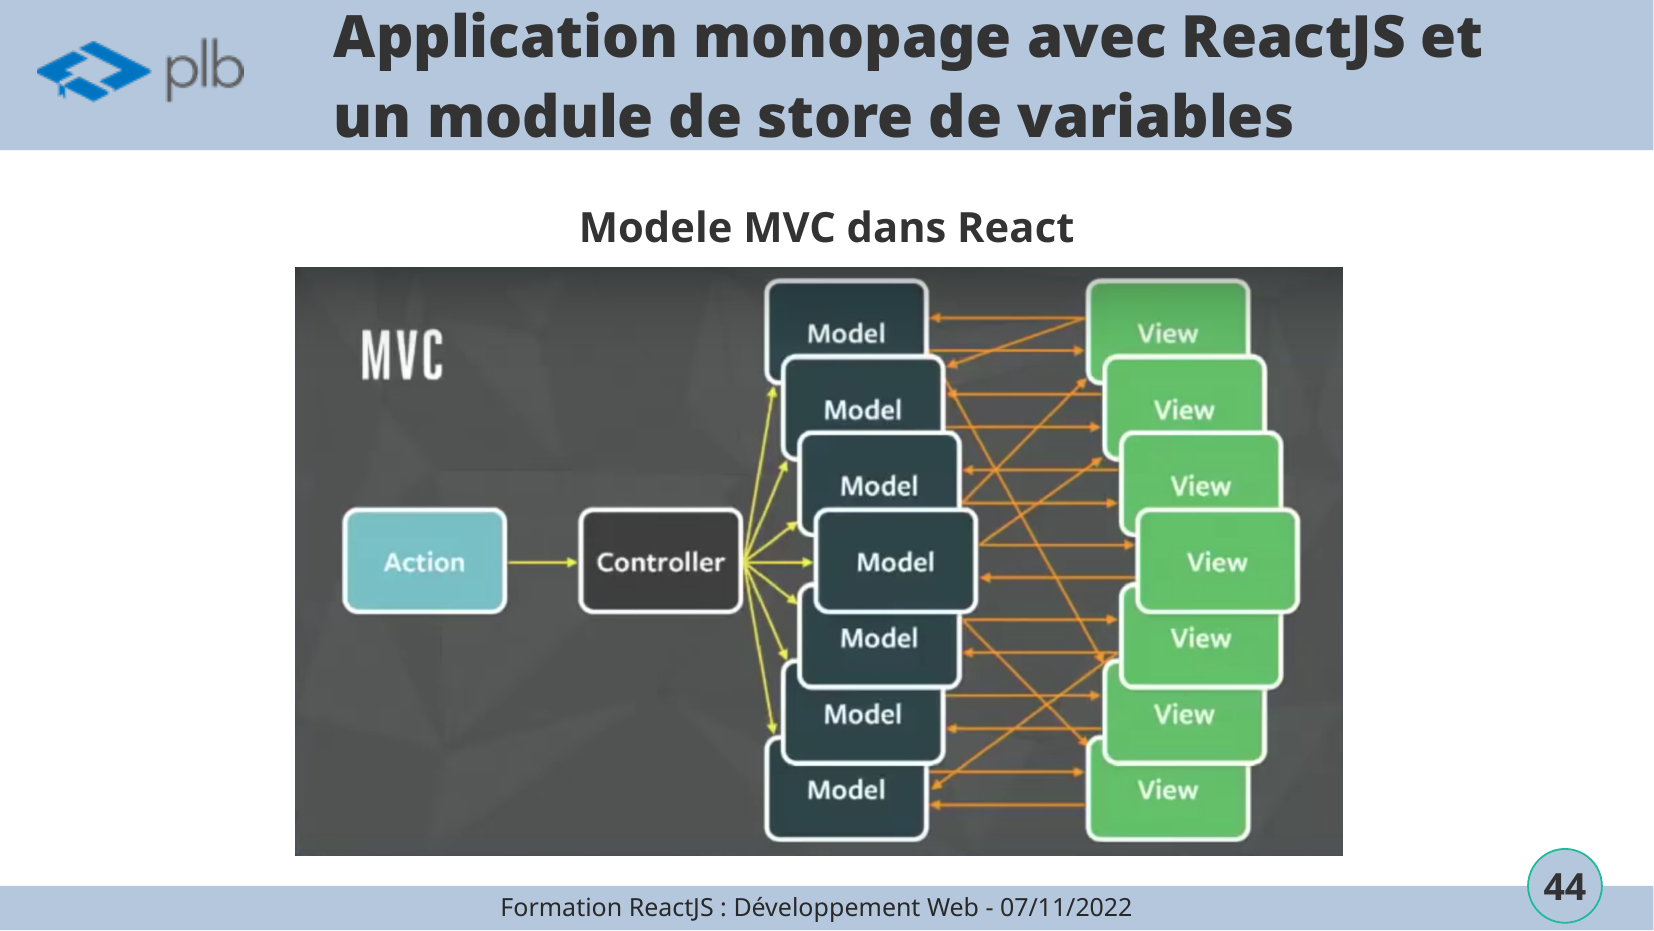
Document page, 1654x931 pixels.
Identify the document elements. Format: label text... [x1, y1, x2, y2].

title Application monopage avec ReactJS et un module de store de variables [333, 0, 1613, 151]
picture [295, 267, 1343, 856]
text_box Modele MVC dans React [59, 201, 1595, 239]
picture [37, 33, 244, 113]
text_box Formation ReactJS : Développement Web - 07/11/2022 [461, 888, 1173, 926]
